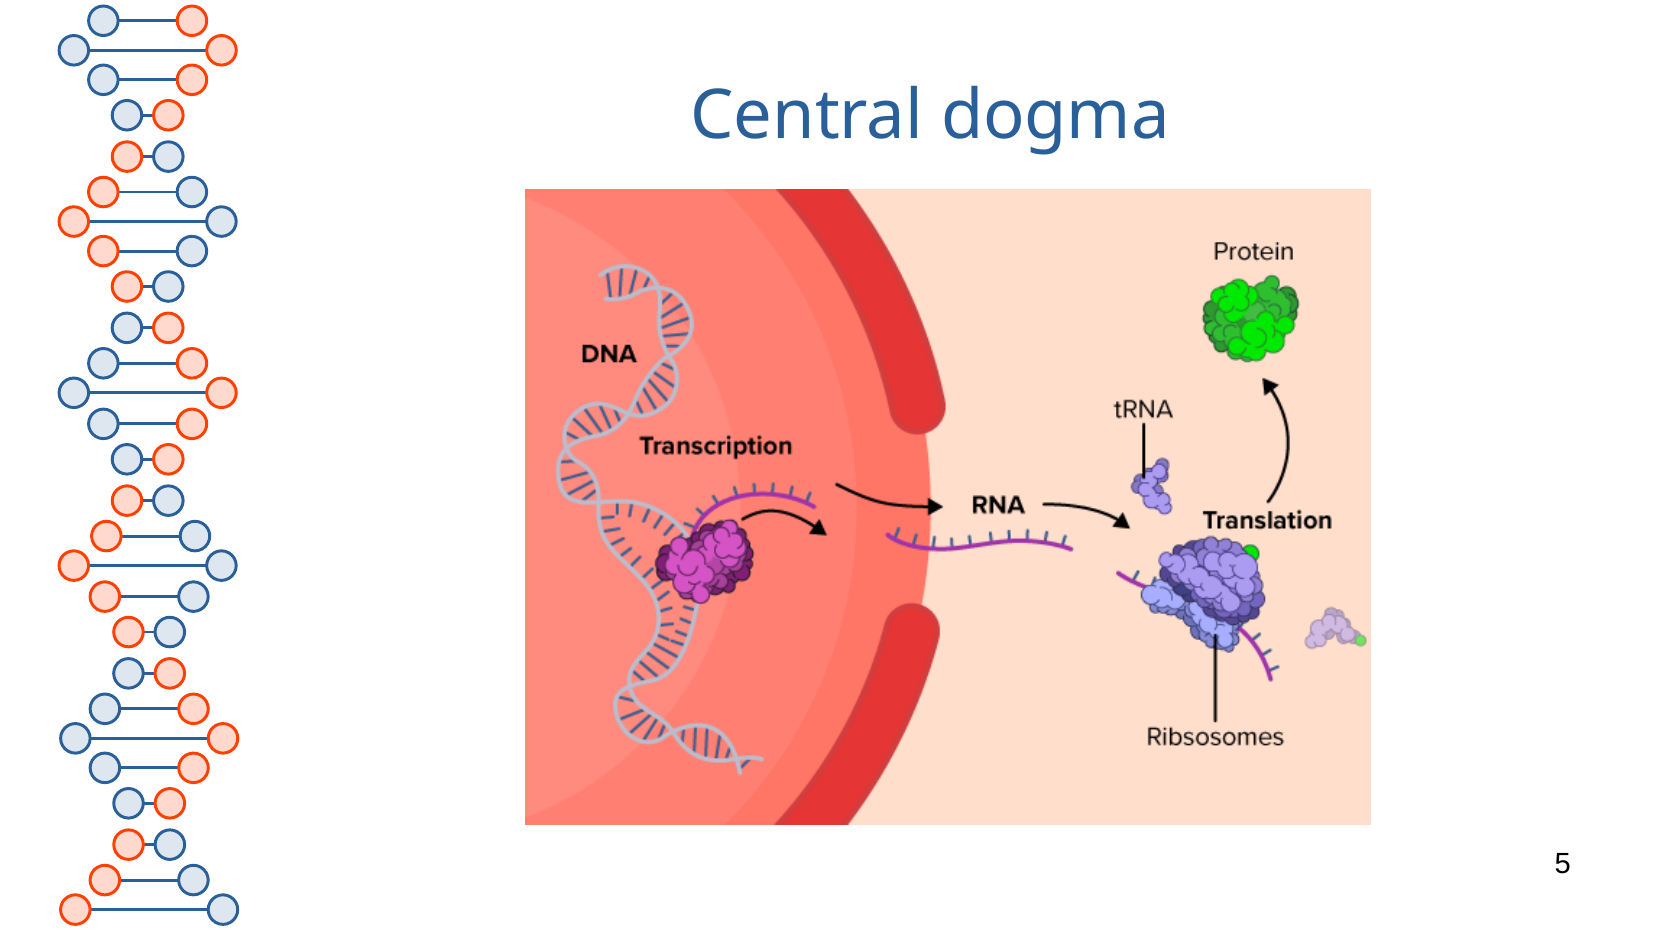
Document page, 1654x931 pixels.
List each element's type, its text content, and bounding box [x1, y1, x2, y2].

title Central dogma [265, 35, 1595, 189]
picture [525, 189, 1371, 826]
